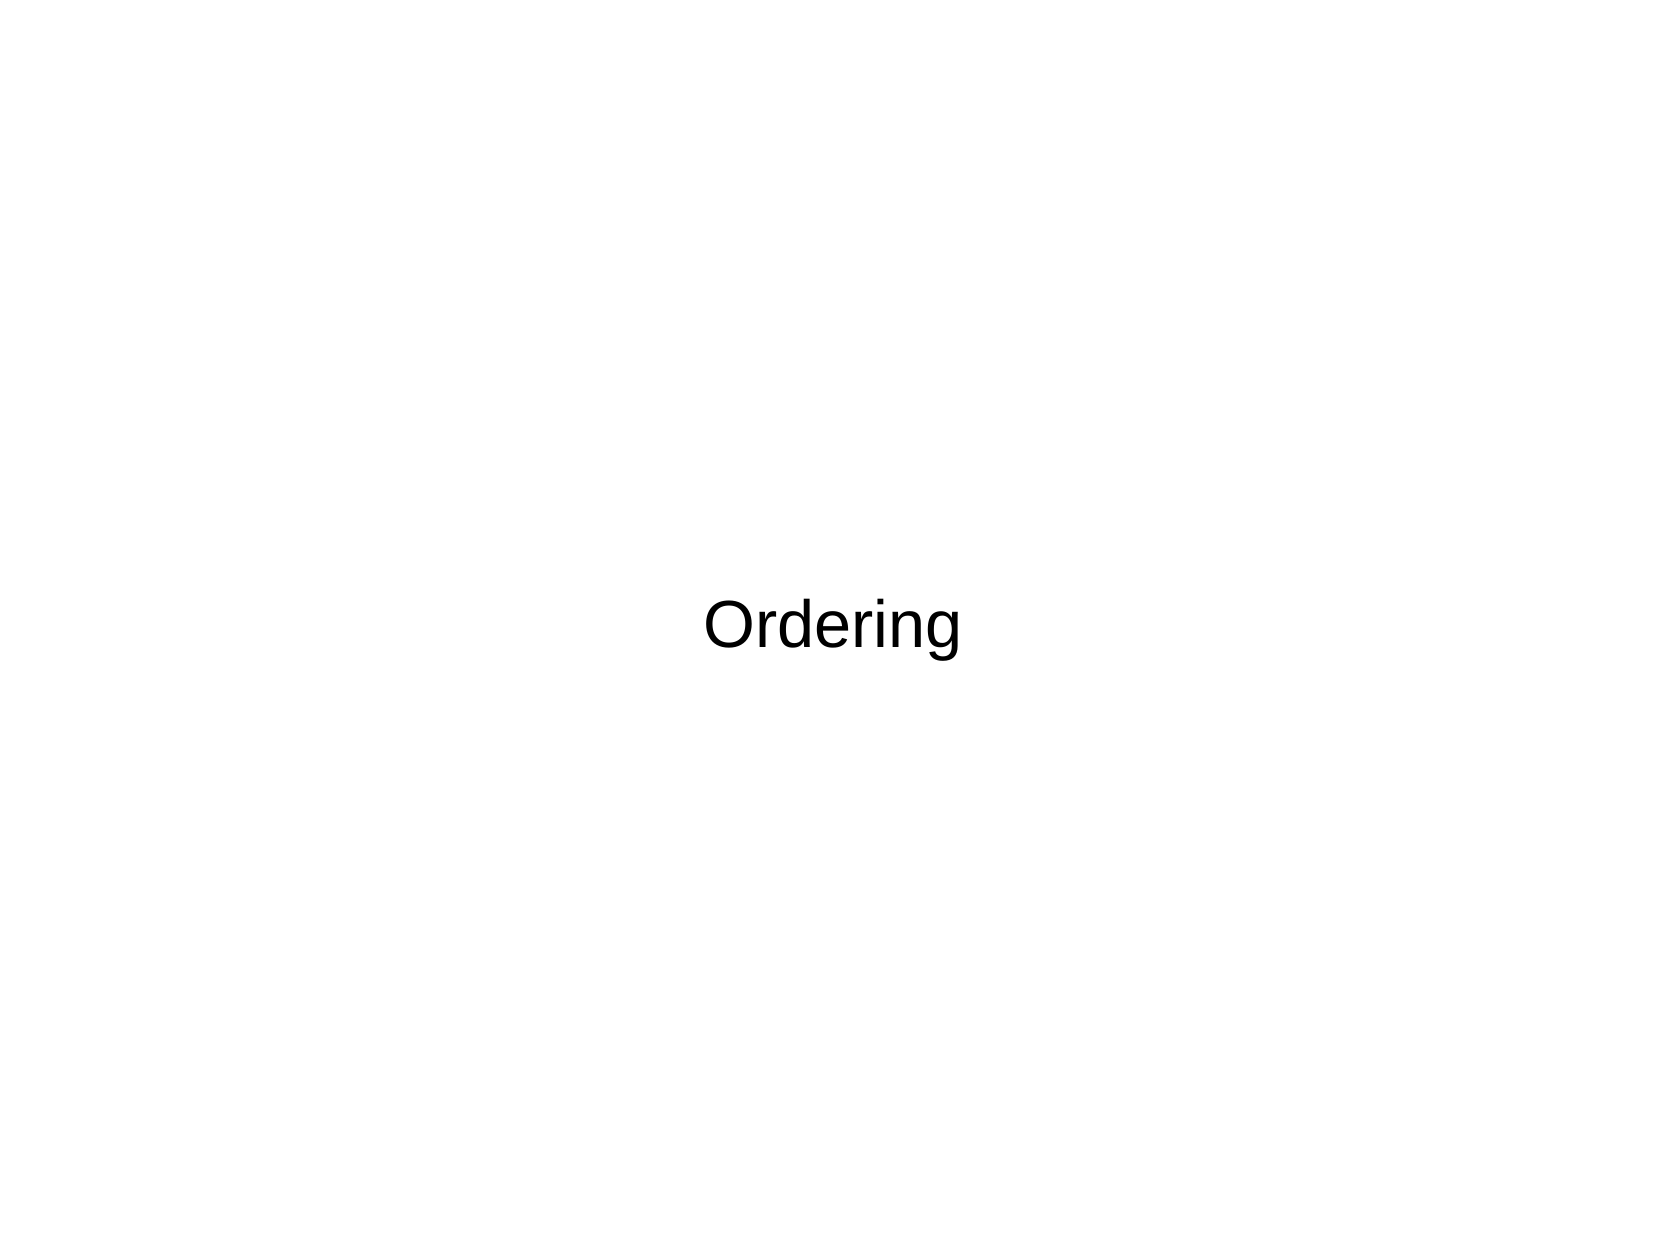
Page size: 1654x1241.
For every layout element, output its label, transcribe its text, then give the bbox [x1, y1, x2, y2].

subtitle Ordering [88, 214, 1577, 1034]
